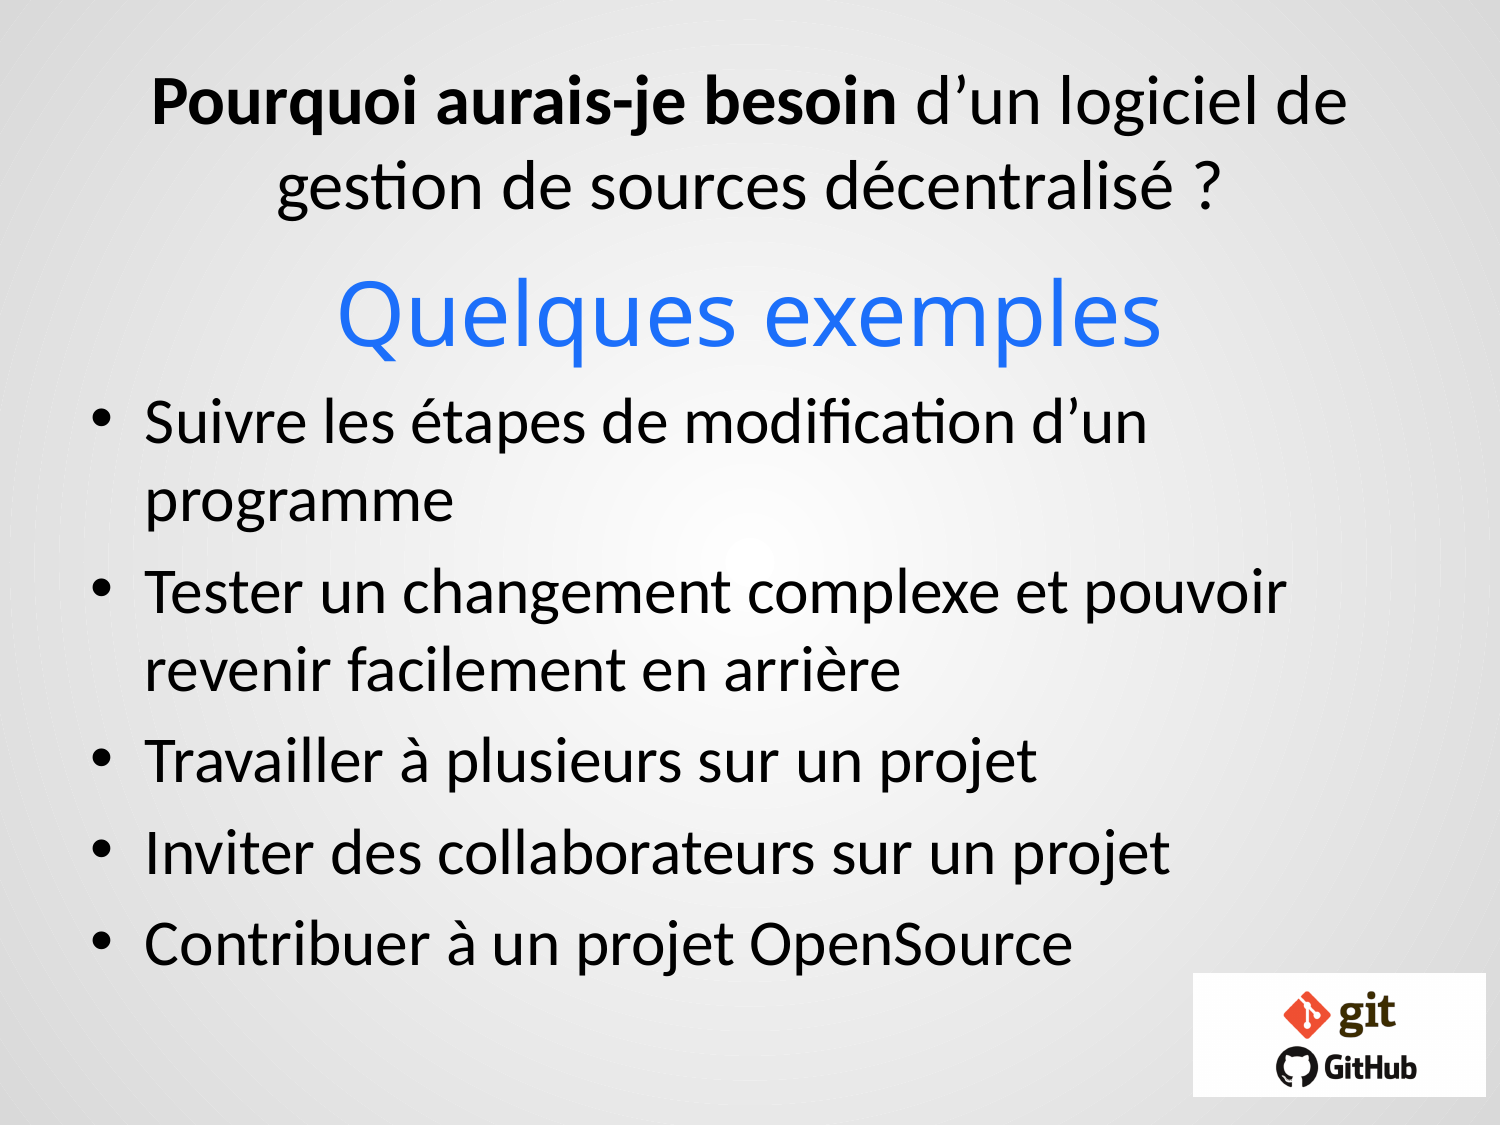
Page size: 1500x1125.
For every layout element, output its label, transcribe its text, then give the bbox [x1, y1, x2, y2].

picture [1193, 973, 1486, 1097]
title Pourquoi aurais-je besoin d’un logiciel de gestion de sources décentralisé ? [75, 45, 1425, 233]
list Quelques exemples Suivre les étapes de modification d’un programme Tester un changement complexe et pouvoir revenir facilement en arrière Travailler à plusieurs sur un projet Inviter des collaborateurs sur un projet Contribuer à un projet OpenSource [75, 249, 1425, 992]
